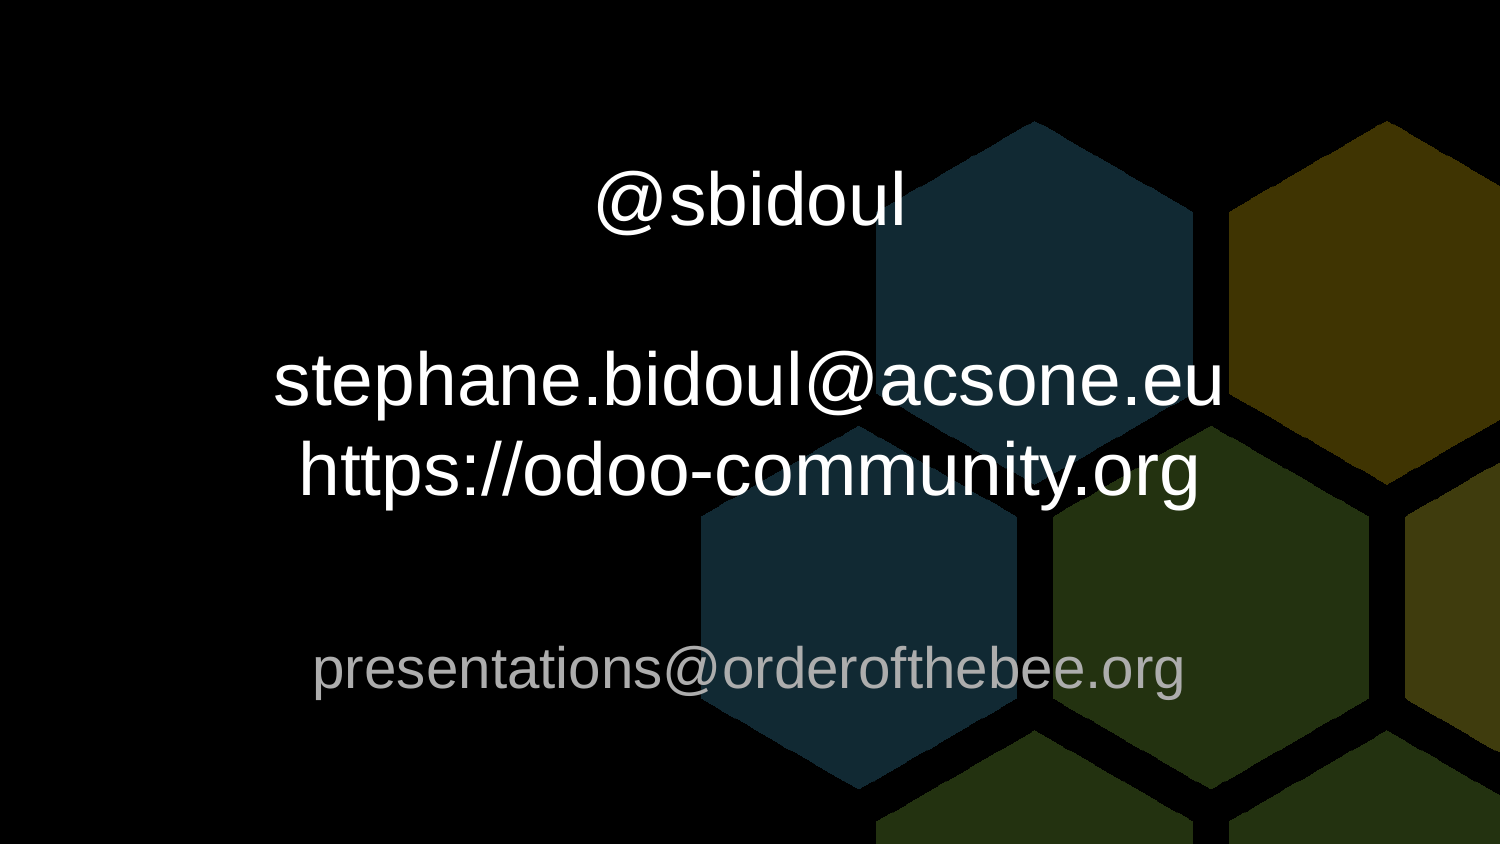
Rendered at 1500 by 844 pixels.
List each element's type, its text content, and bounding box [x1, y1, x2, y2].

picture [0, 0, 1500, 844]
title @sbidoul stephane.bidoul@acsone.eu https://odoo-community.org [51, 188, 1449, 526]
subtitle presentations@orderofthebee.org [51, 615, 1449, 832]
